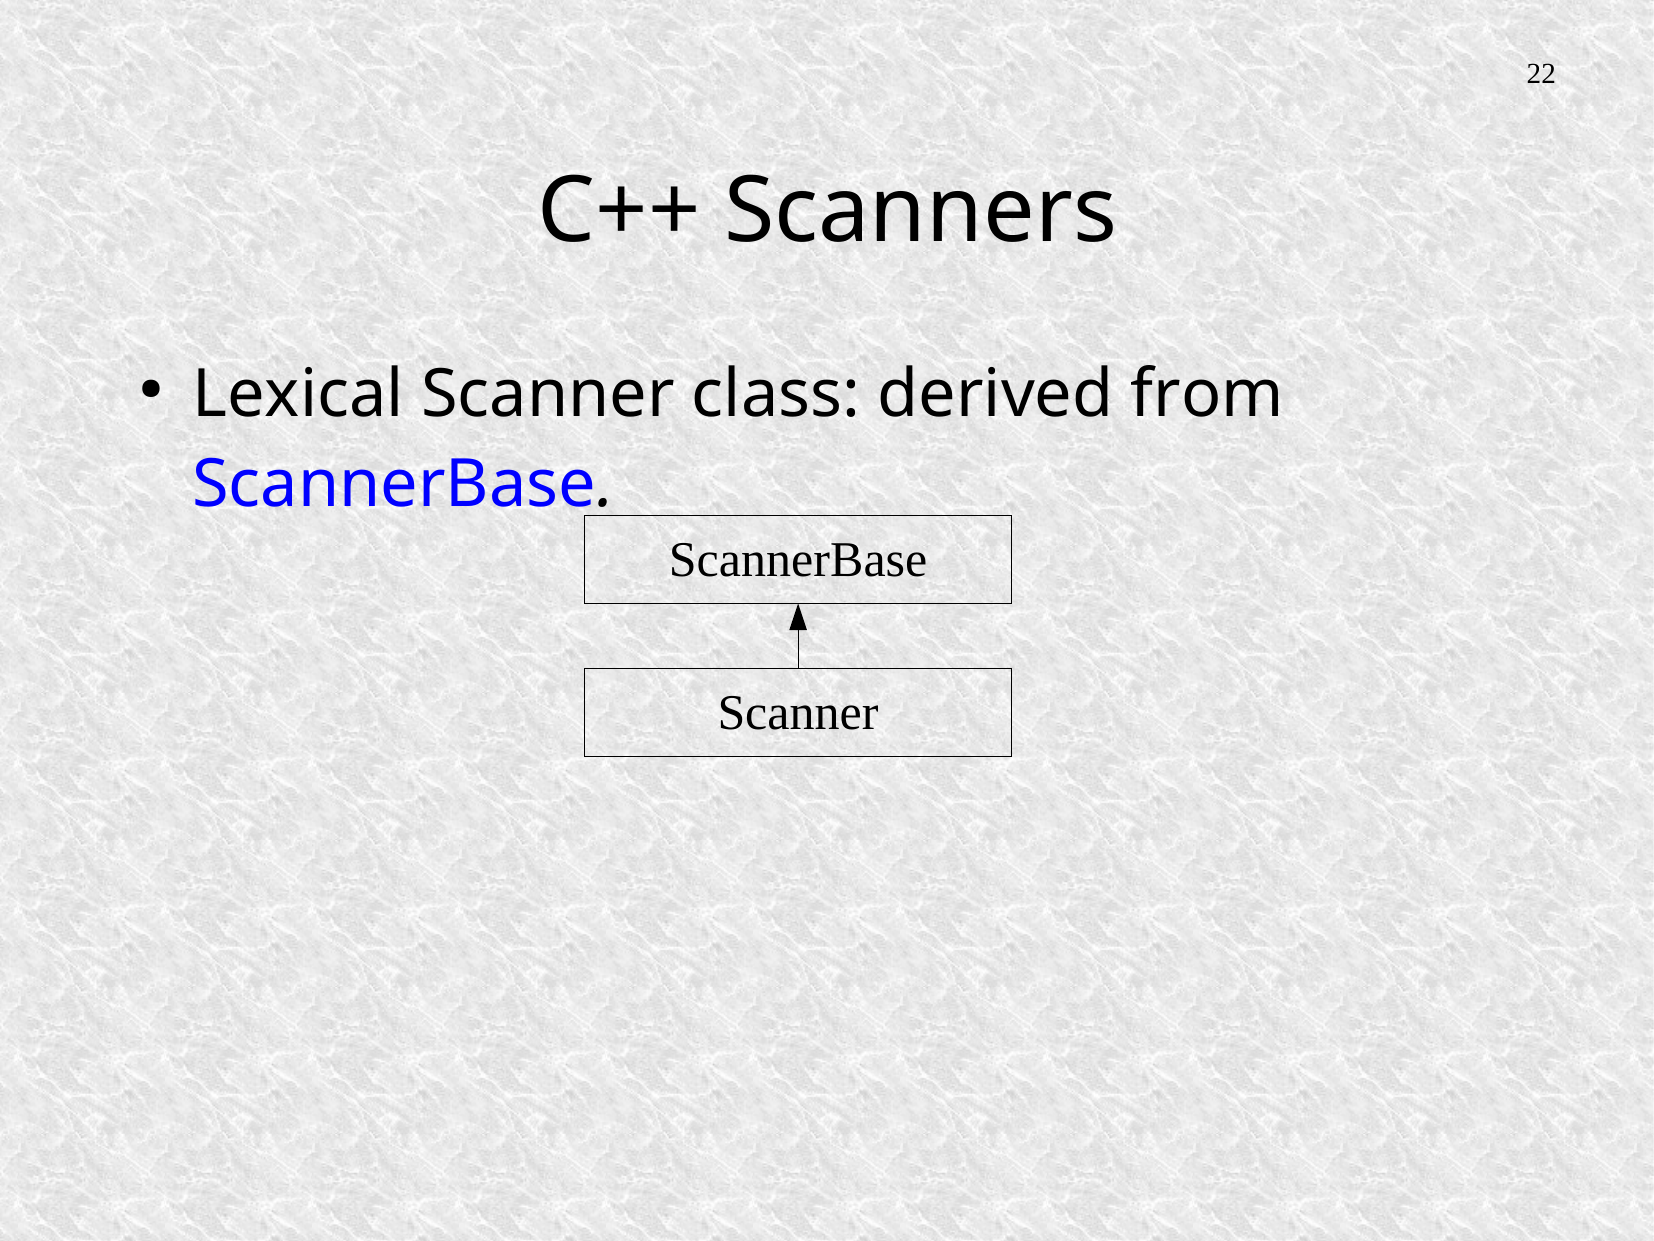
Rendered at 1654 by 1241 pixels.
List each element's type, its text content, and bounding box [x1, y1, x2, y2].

picture [0, 0, 1654, 1241]
title C++ Scanners [121, 102, 1534, 311]
text_box Scanner [584, 668, 1012, 757]
text_box ScannerBase [584, 515, 1012, 604]
list Lexical Scanner class: derived from ScannerBase. [121, 344, 1609, 518]
